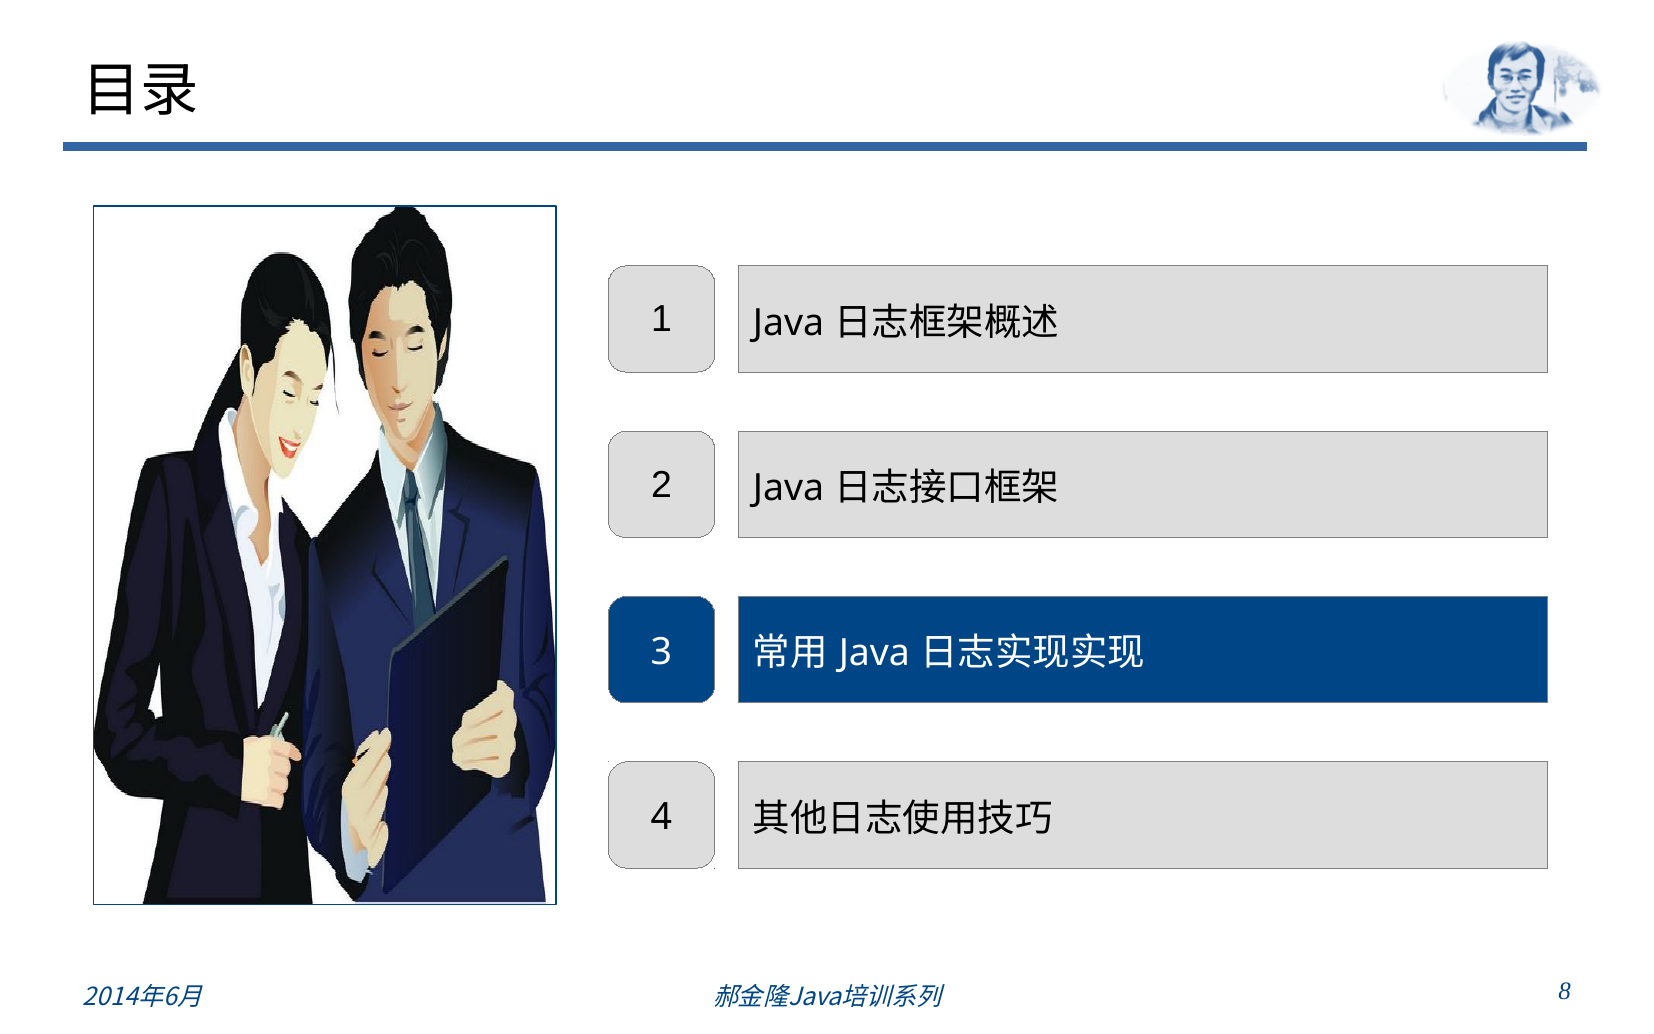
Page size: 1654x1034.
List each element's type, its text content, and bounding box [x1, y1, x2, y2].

title 目录 [82, 41, 1571, 130]
picture [94, 206, 556, 904]
picture [1440, 41, 1604, 136]
text_box Java日志接口框架 [738, 431, 1548, 538]
text_box 2 [608, 431, 715, 538]
text_box 常用Java日志实现实现 [738, 596, 1548, 703]
text_box 4 [608, 761, 715, 869]
text_box 其他日志使用技巧 [738, 762, 1547, 868]
text_box Java日志框架概述 [738, 265, 1548, 373]
text_box 3 [608, 596, 715, 703]
text_box 1 [608, 265, 715, 373]
